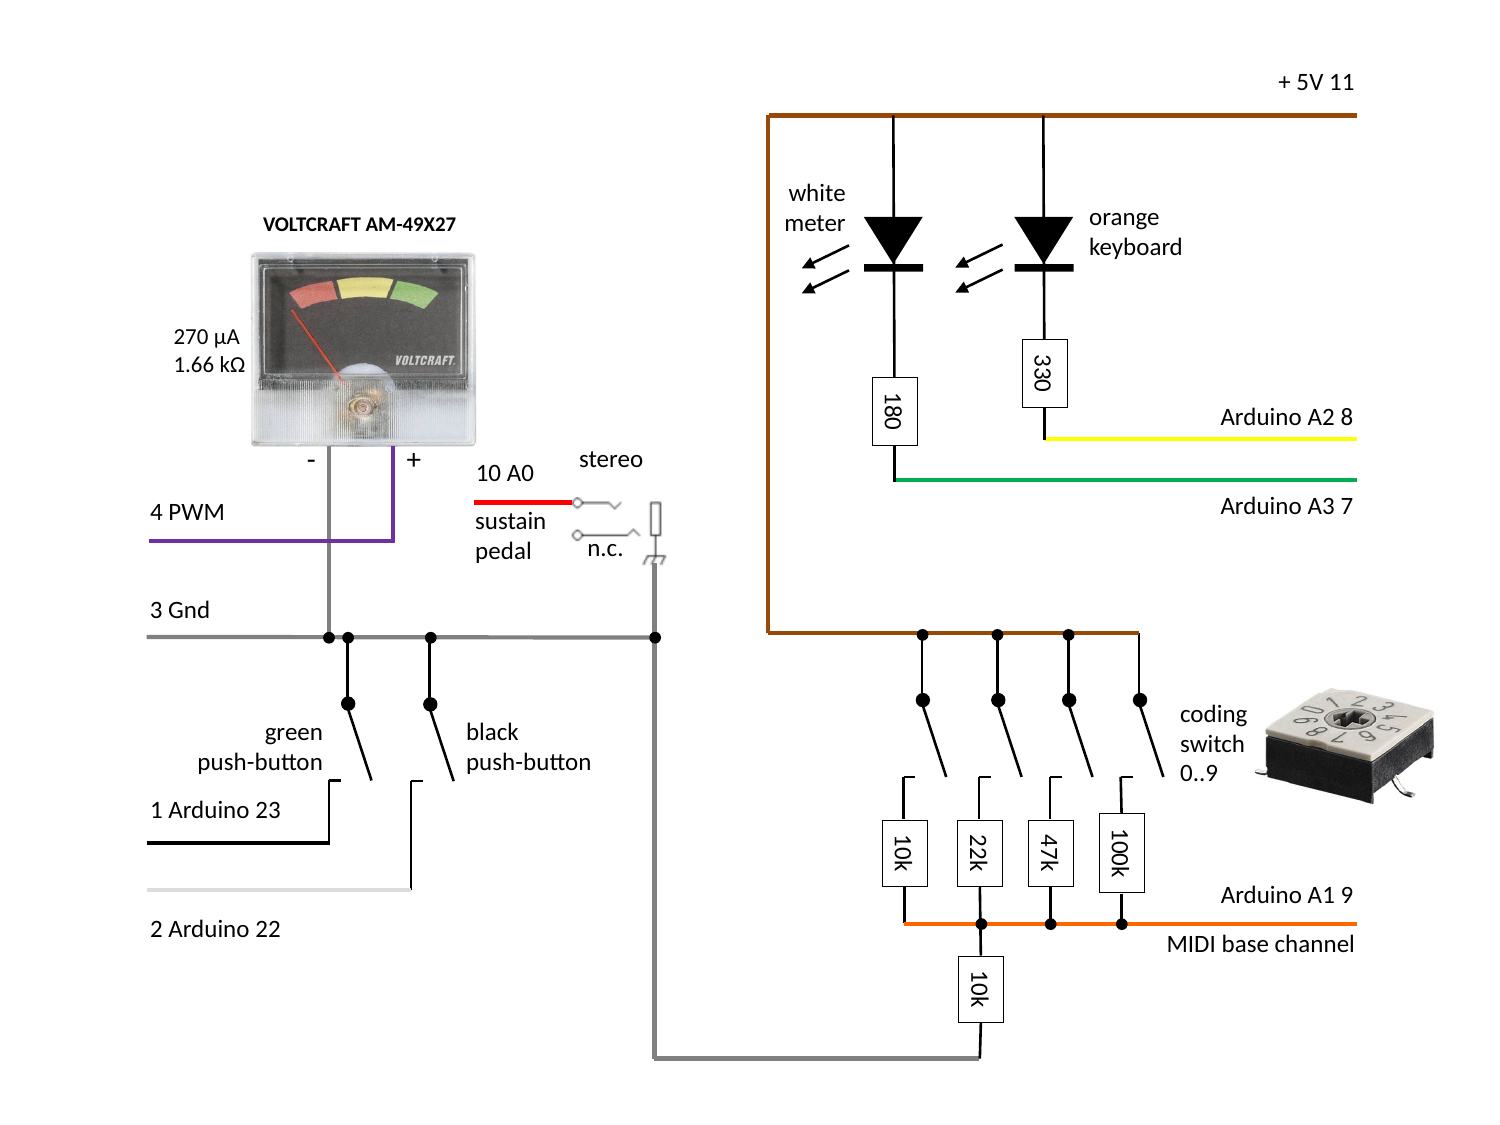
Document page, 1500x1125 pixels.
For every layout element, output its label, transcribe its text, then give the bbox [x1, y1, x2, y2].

text_box black push-button [451, 708, 607, 783]
text_box [864, 264, 892, 272]
text_box 22k [957, 820, 1003, 887]
picture [249, 252, 477, 447]
text_box 3 Gnd [135, 586, 226, 631]
text_box [1046, 264, 1074, 272]
text_box 1 Arduino 23 2 Arduino 22 [135, 785, 297, 951]
text_box [342, 631, 355, 644]
text_box [1115, 918, 1128, 931]
text_box - + [292, 432, 437, 483]
text_box 10k [882, 820, 928, 887]
text_box [992, 694, 1005, 706]
text_box [1063, 694, 1076, 706]
text_box [1014, 264, 1042, 272]
text_box [1134, 694, 1146, 706]
text_box n.c. [572, 524, 639, 570]
text_box [342, 697, 355, 710]
text_box [1014, 216, 1042, 262]
text_box [649, 631, 662, 644]
text_box 47k [1028, 820, 1074, 887]
text_box [1046, 216, 1074, 261]
text_box VOLTCRAFT AM-49X27 [248, 203, 471, 243]
text_box 100k [1099, 813, 1145, 893]
text_box [424, 698, 437, 710]
text_box [1044, 918, 1057, 931]
text_box [896, 216, 923, 260]
text_box coding switch 0..9 [1165, 689, 1251, 795]
text_box [916, 628, 929, 641]
text_box MIDI base channel [1151, 920, 1371, 965]
text_box 10 A0 [461, 449, 550, 495]
text_box [863, 216, 892, 263]
text_box [323, 631, 335, 644]
picture [571, 497, 668, 568]
text_box 10k [958, 956, 1004, 1023]
text_box 330 [1022, 339, 1068, 408]
text_box orange keyboard [1074, 193, 1198, 268]
text_box 270 μA 1.66 kΩ [158, 314, 261, 385]
text_box [991, 628, 1004, 641]
text_box [424, 631, 437, 644]
picture [1251, 667, 1438, 821]
text_box white meter [770, 169, 861, 245]
text_box green push-button [182, 708, 338, 783]
text_box Arduino A2 8 Arduino A3 7 [1205, 392, 1369, 528]
text_box + 5V 11 [1263, 58, 1370, 103]
text_box 180 [872, 377, 918, 446]
text_box stereo [564, 435, 659, 481]
text_box sustain pedal [460, 497, 562, 572]
text_box [1062, 628, 1075, 641]
text_box 4 PWM [135, 487, 240, 533]
text_box [917, 694, 929, 706]
text_box [975, 918, 988, 930]
text_box Arduino A1 9 [1205, 871, 1369, 917]
text_box [896, 264, 924, 272]
